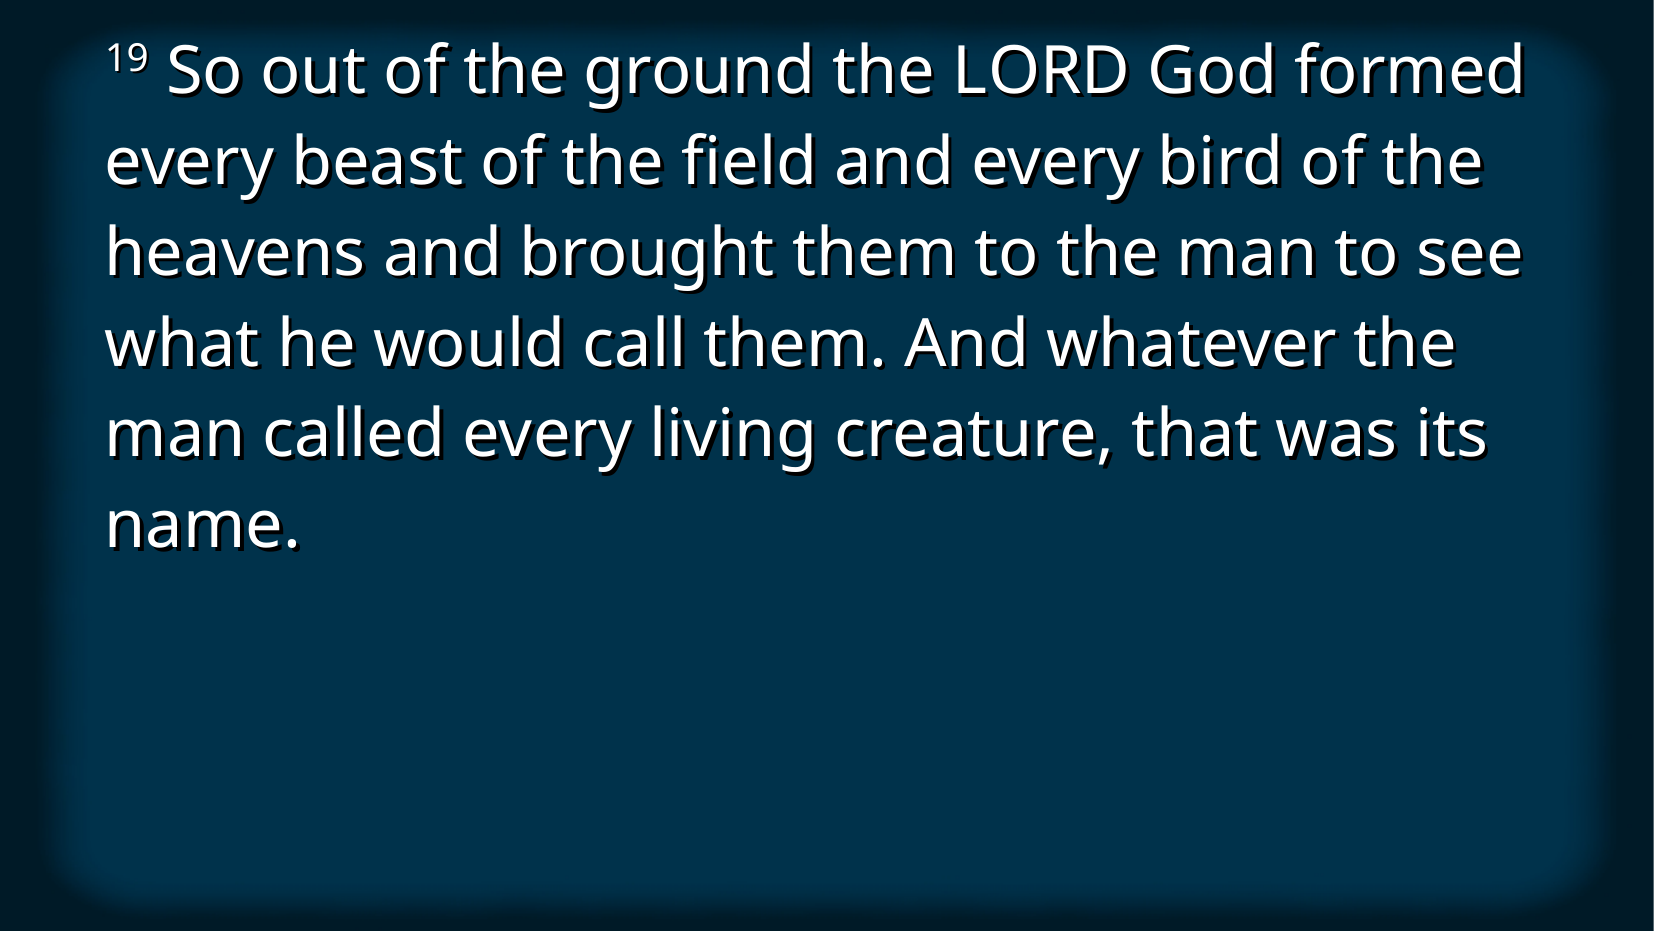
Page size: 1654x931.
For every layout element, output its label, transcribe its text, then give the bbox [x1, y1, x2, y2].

text_box 19 So out of the ground the LORD God formed every beast of the field and every bird of the heavens and brought them to the man to see what he would call them. And whatever the man called every living creature, that was its name. [90, 15, 1576, 474]
picture [0, 0, 1654, 931]
